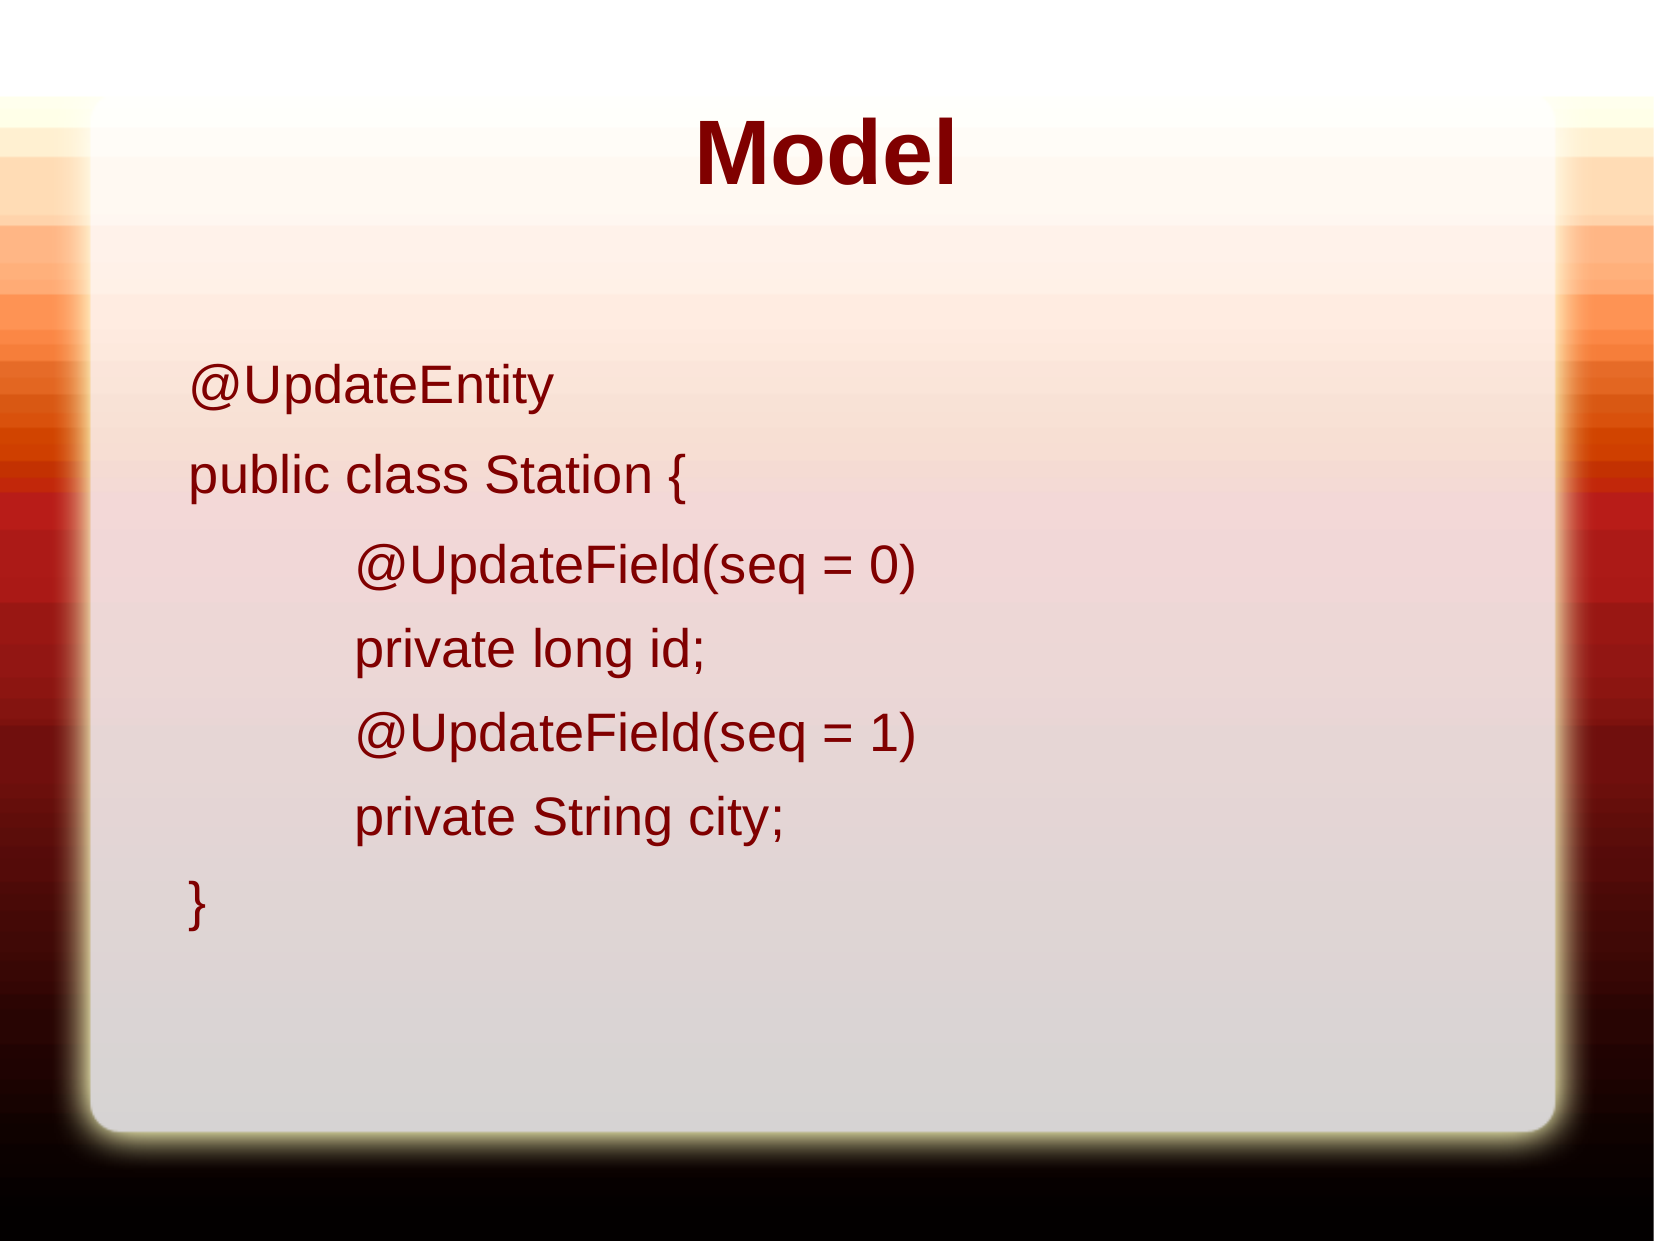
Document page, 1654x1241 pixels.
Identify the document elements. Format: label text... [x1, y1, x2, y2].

list @UpdateEntity public class Station { @UpdateField(seq = 0) private long id; @UpdateField(seq = 1) private String city; } [118, 354, 1536, 1173]
picture [0, 0, 1654, 1241]
title Model [118, 49, 1536, 257]
